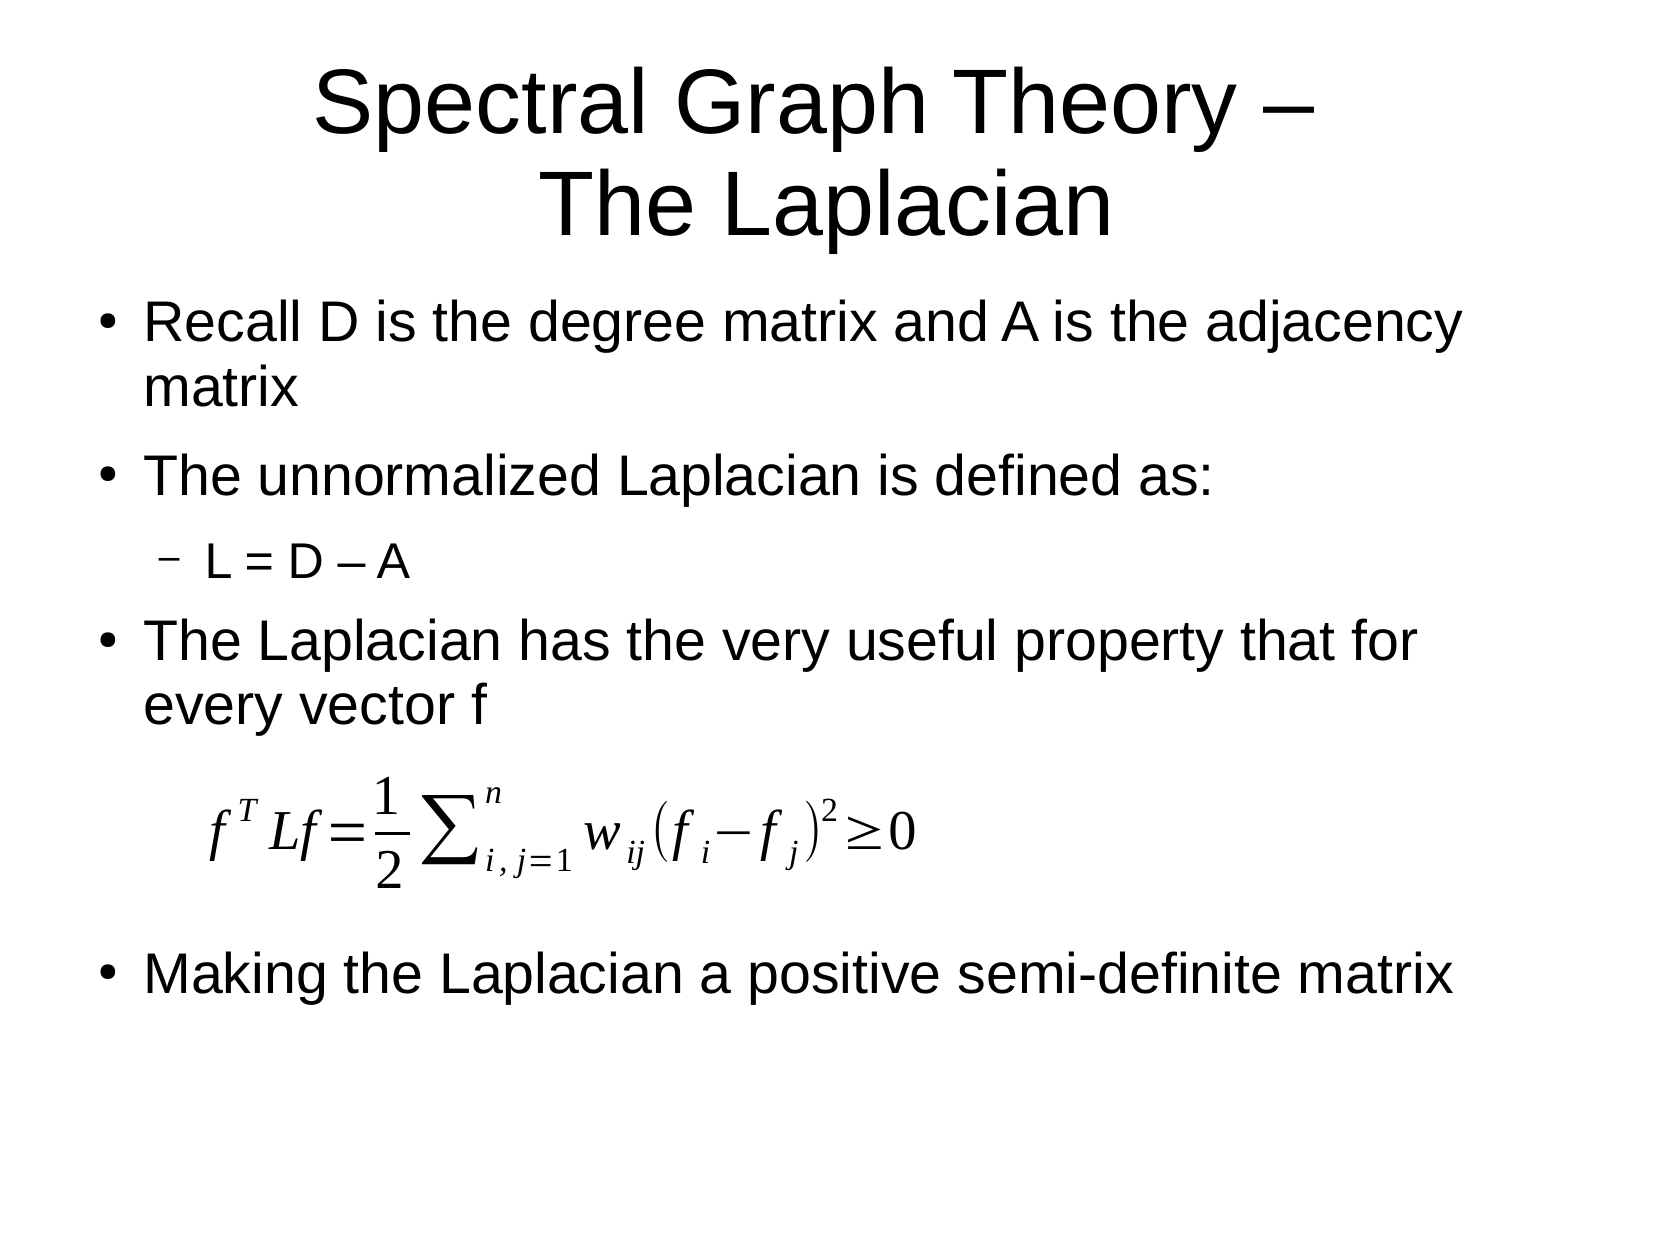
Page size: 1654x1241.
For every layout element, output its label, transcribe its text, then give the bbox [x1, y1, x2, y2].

chart [195, 765, 932, 901]
list Recall D is the degree matrix and A is the adjacency matrix The unnormalized Laplacian is defined as: L = D – A The Laplacian has the very useful property that for every vector f Making the Laplacian a positive semi-definite matrix [82, 290, 1571, 1010]
title Spectral Graph Theory – The Laplacian [82, 49, 1571, 257]
